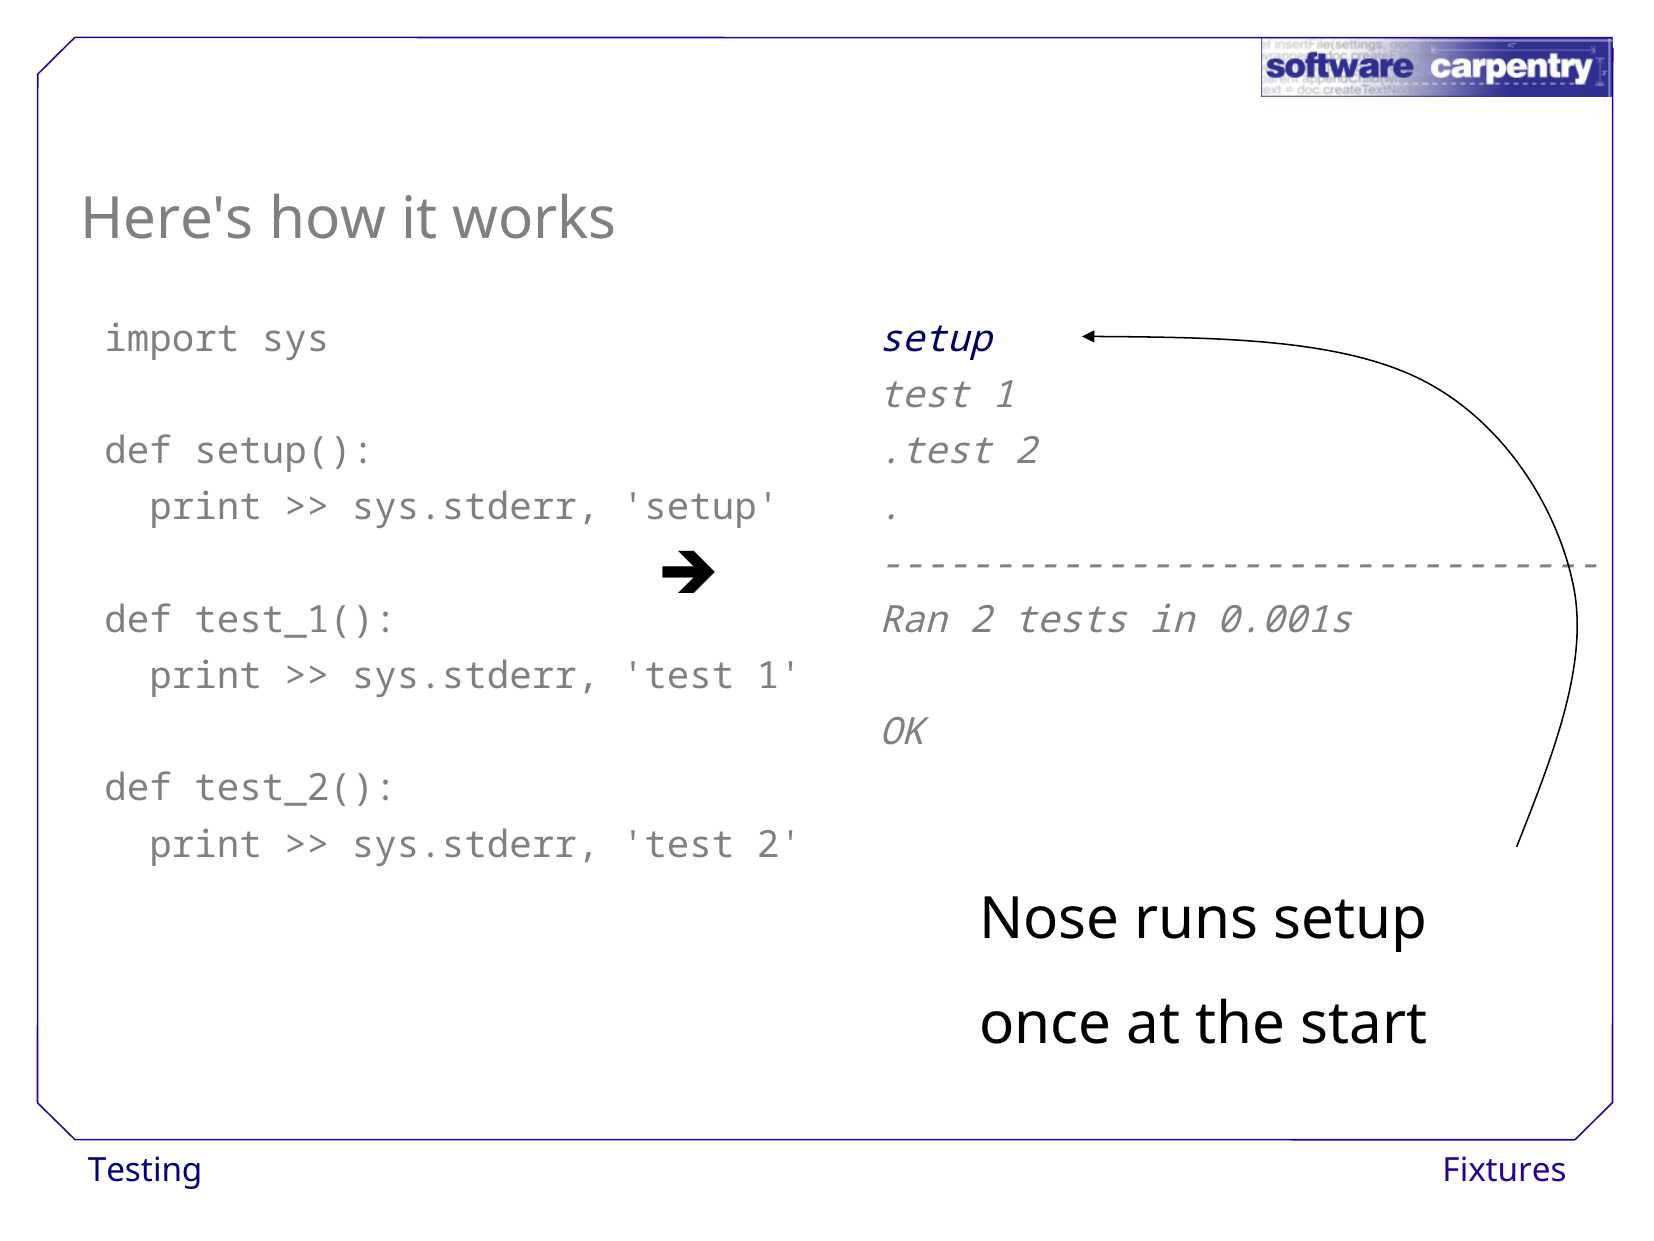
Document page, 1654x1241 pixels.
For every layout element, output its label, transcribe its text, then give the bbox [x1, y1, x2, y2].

text_box import sys def setup(): print >> sys.stderr, 'setup' def test_1(): print >> sys.stderr, 'test 1' def test_2(): print >> sys.stderr, 'test 2' [89, 294, 715, 933]
text_box Nose runs setup once at the start [964, 837, 1593, 1063]
picture [1261, 39, 1613, 97]
text_box setup test 1 .test 2 . -------------------------------- Ran 2 tests in 0.001s OK [864, 294, 1490, 933]
text_box Here's how it works [65, 138, 782, 259]
text_box  [642, 492, 881, 613]
